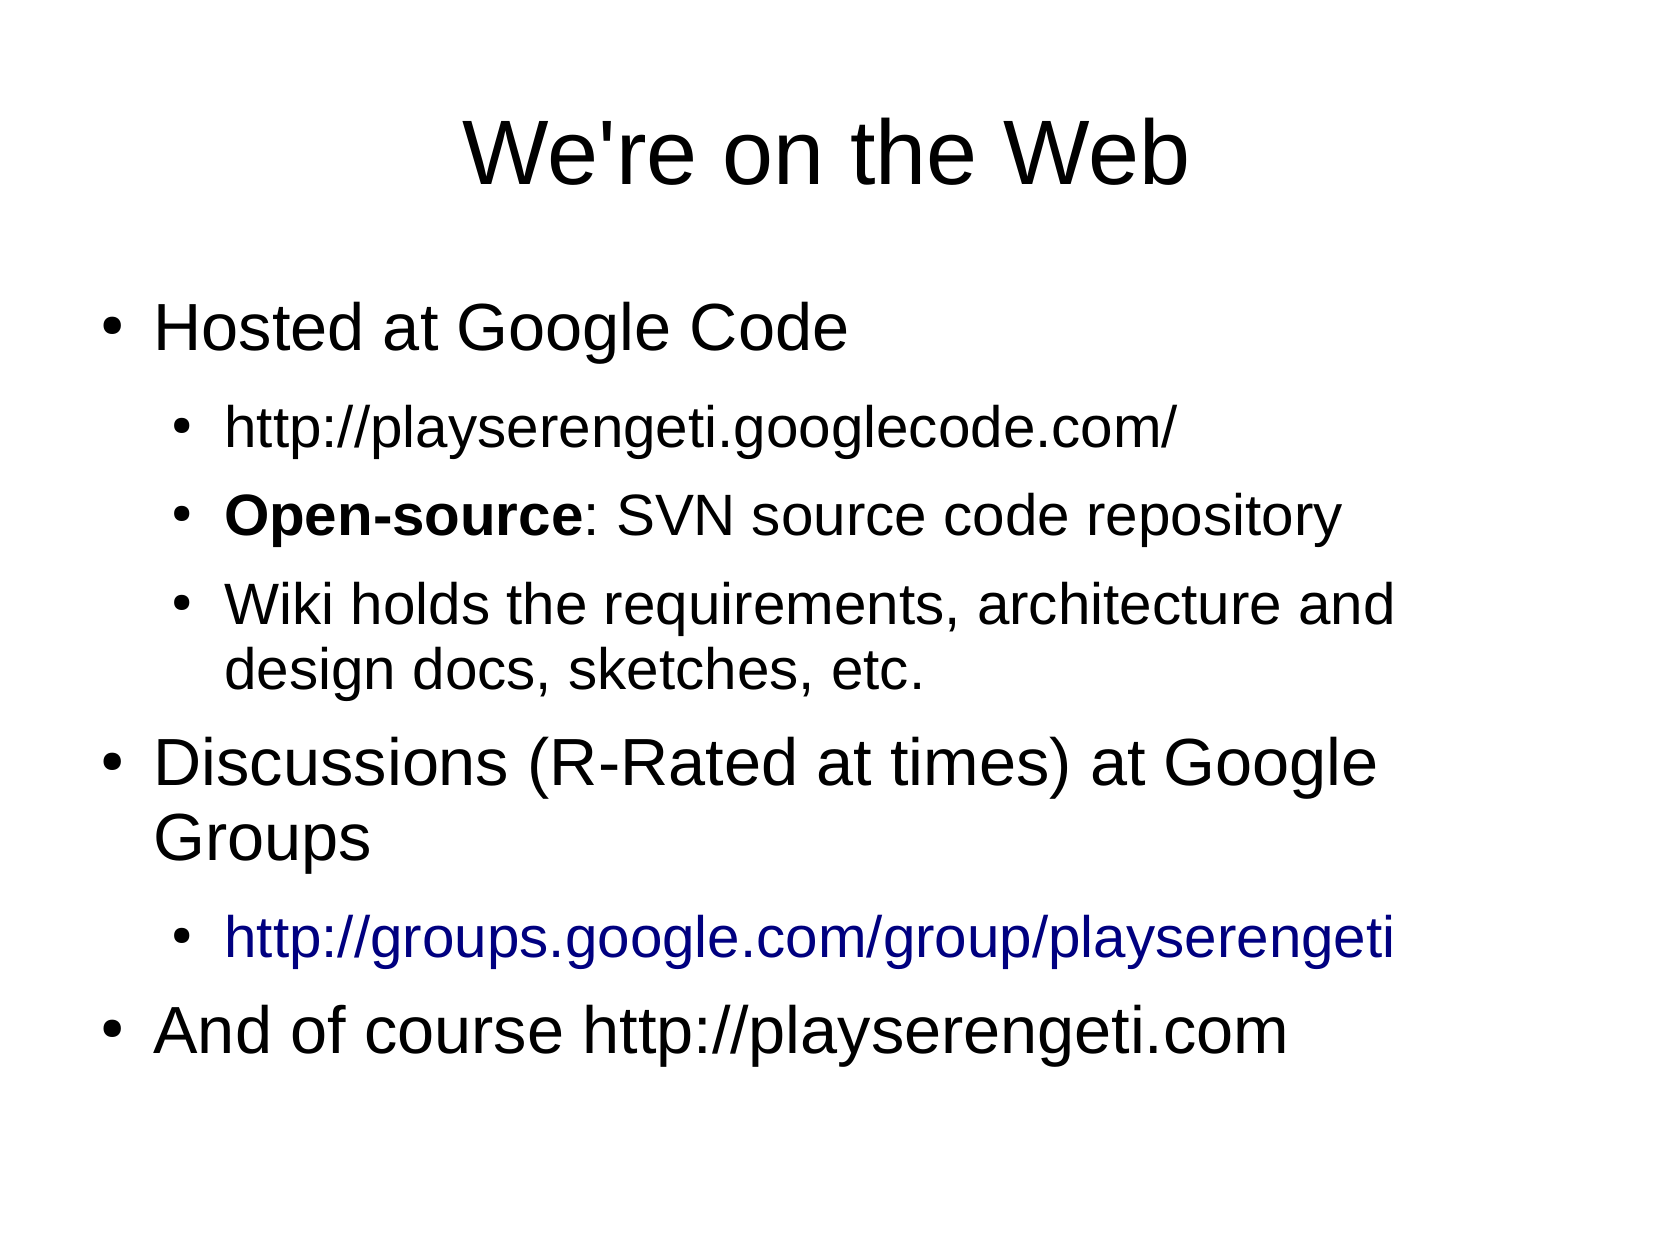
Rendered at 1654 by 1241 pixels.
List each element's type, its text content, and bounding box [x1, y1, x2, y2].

title We're on the Web [82, 56, 1571, 250]
list Hosted at Google Code http://playserengeti.googlecode.com/ Open-source: SVN source code repository Wiki holds the requirements, architecture and design docs, sketches, etc. Discussions (R-Rated at times) at Google Groups http://groups.google.com/group/playserengeti And of course http://playserengeti.com [82, 290, 1571, 1094]
